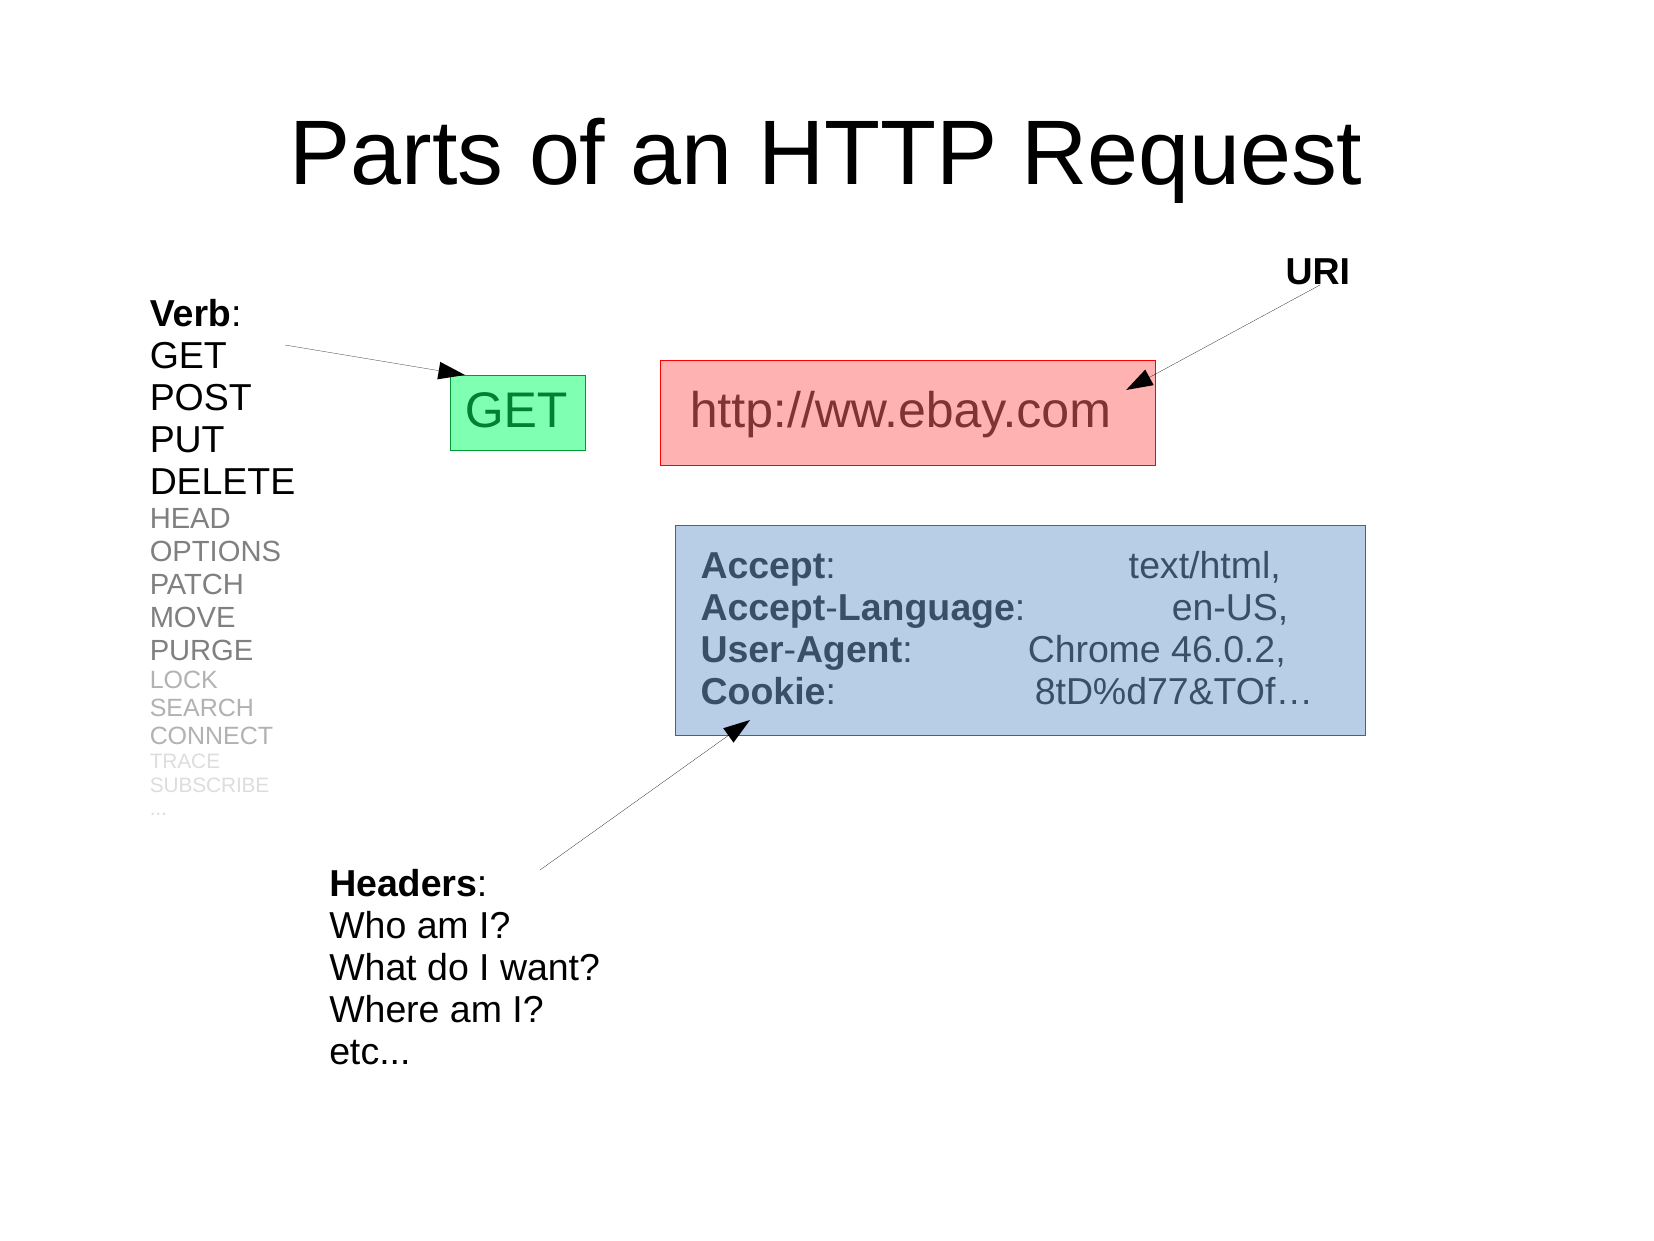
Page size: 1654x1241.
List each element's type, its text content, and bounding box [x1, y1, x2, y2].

text_box [450, 375, 586, 451]
title Parts of an HTTP Request [82, 49, 1571, 257]
text_box URI [1270, 243, 1366, 301]
text_box [675, 525, 1366, 736]
text_box [660, 360, 1156, 466]
text_box Verb: GET POST PUT DELETE HEAD OPTIONS PATCH MOVE PURGE LOCK SEARCH CONNECT TRACE SUBSCRIBE ... [135, 285, 311, 829]
text_box Headers: Who am I? What do I want? Where am I? etc... [314, 855, 616, 1080]
